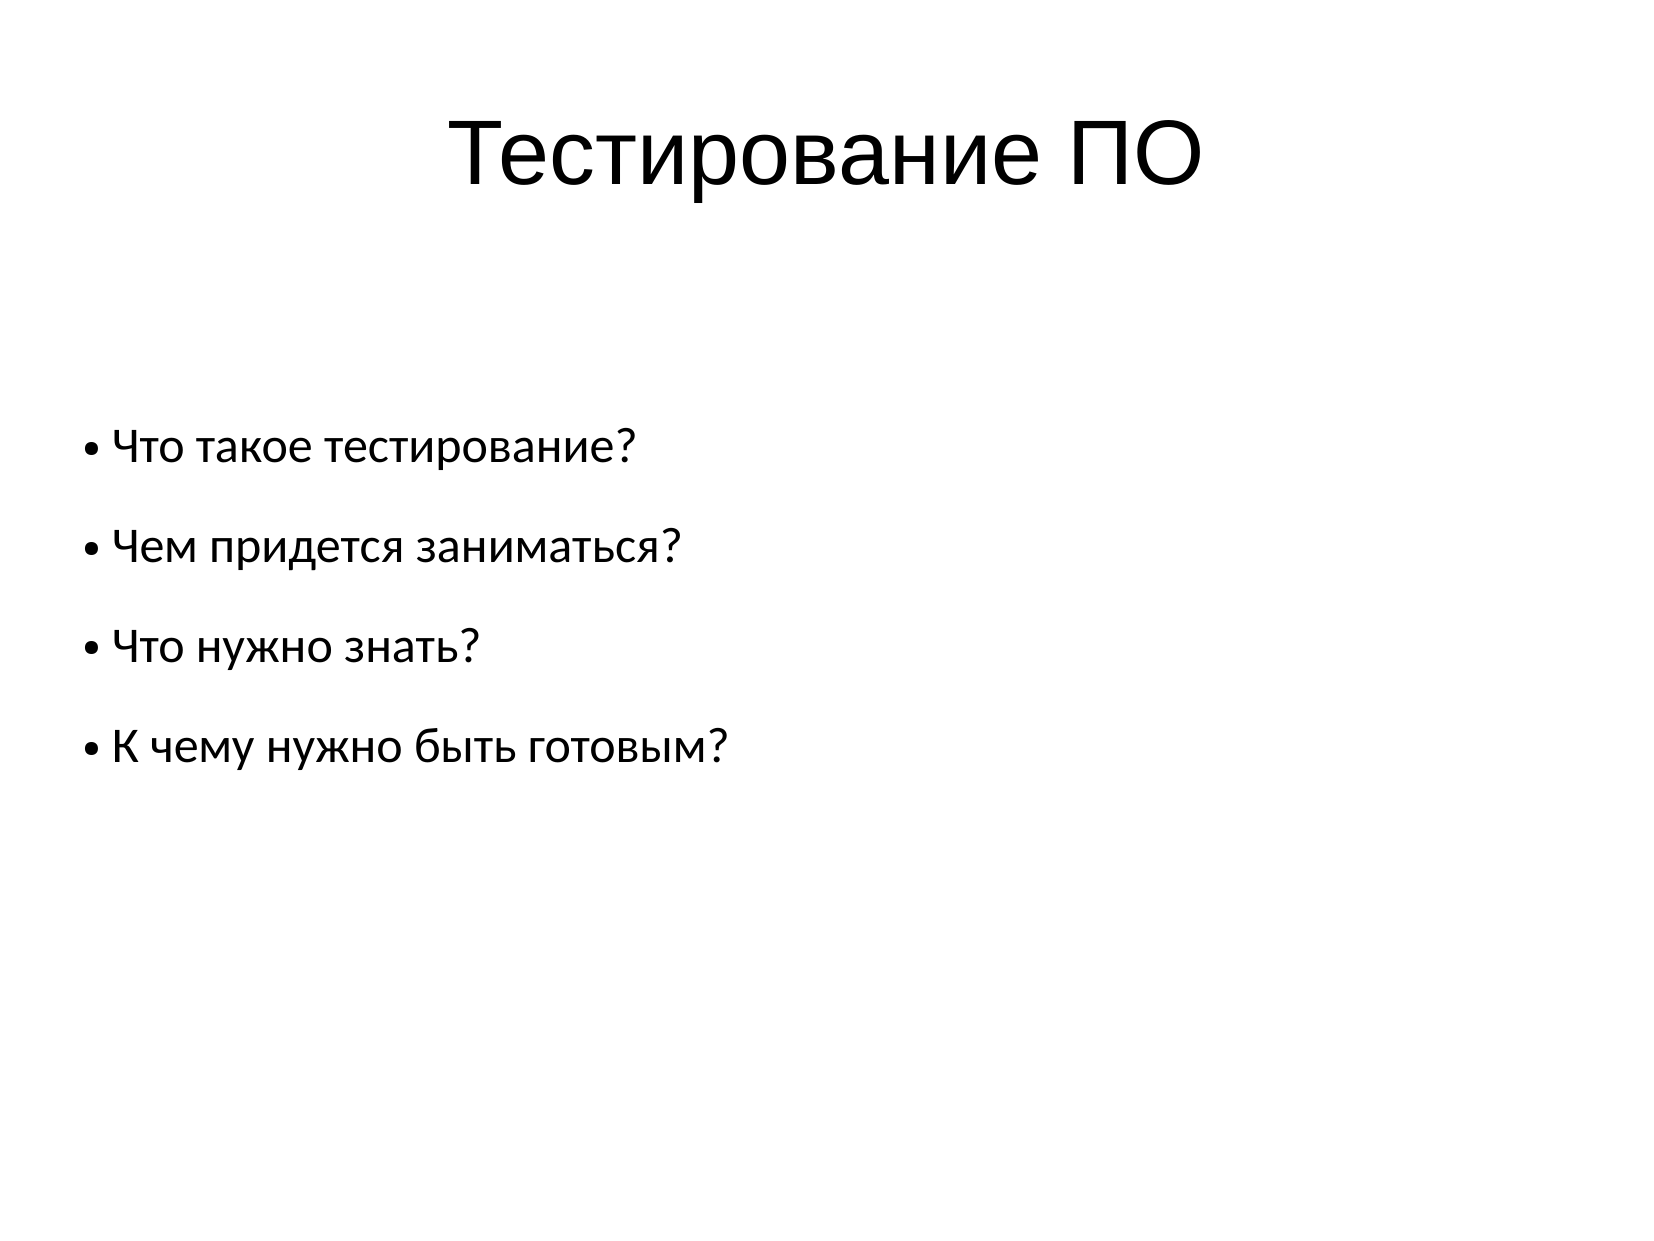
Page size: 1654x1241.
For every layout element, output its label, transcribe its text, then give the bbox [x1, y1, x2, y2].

title Тестирование ПО [82, 49, 1571, 257]
subtitle Что такое тестирование? Чем придется заниматься? Что нужно знать? К чему нужно быть готовым? [82, 290, 1538, 1010]
